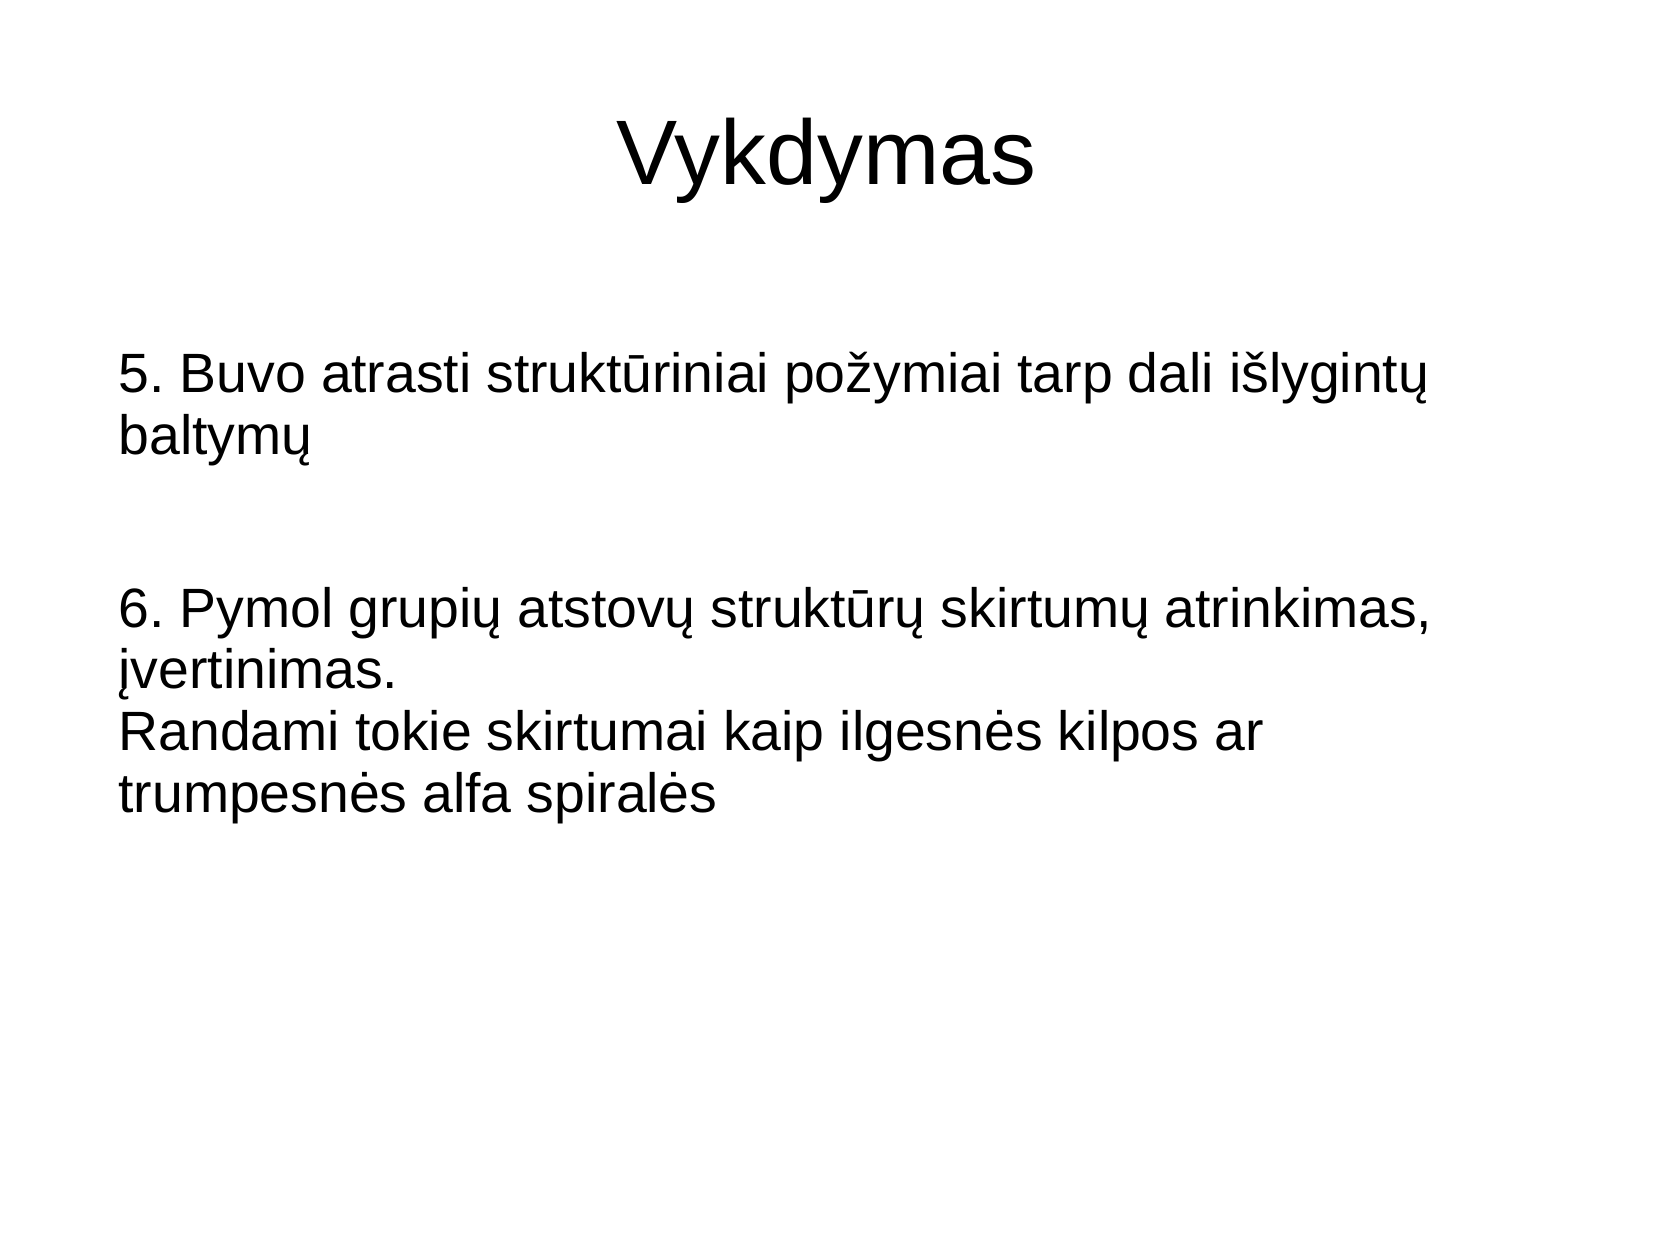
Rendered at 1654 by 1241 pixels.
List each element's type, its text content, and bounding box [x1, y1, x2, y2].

list 5. Buvo atrasti struktūriniai požymiai tarp dali išlygintų baltymų 6. Pymol grupių atstovų struktūrų skirtumų atrinkimas, įvertinimas. Randami tokie skirtumai kaip ilgesnės kilpos ar trumpesnės alfa spiralės [60, 256, 1549, 976]
title Vykdymas [82, 49, 1571, 257]
